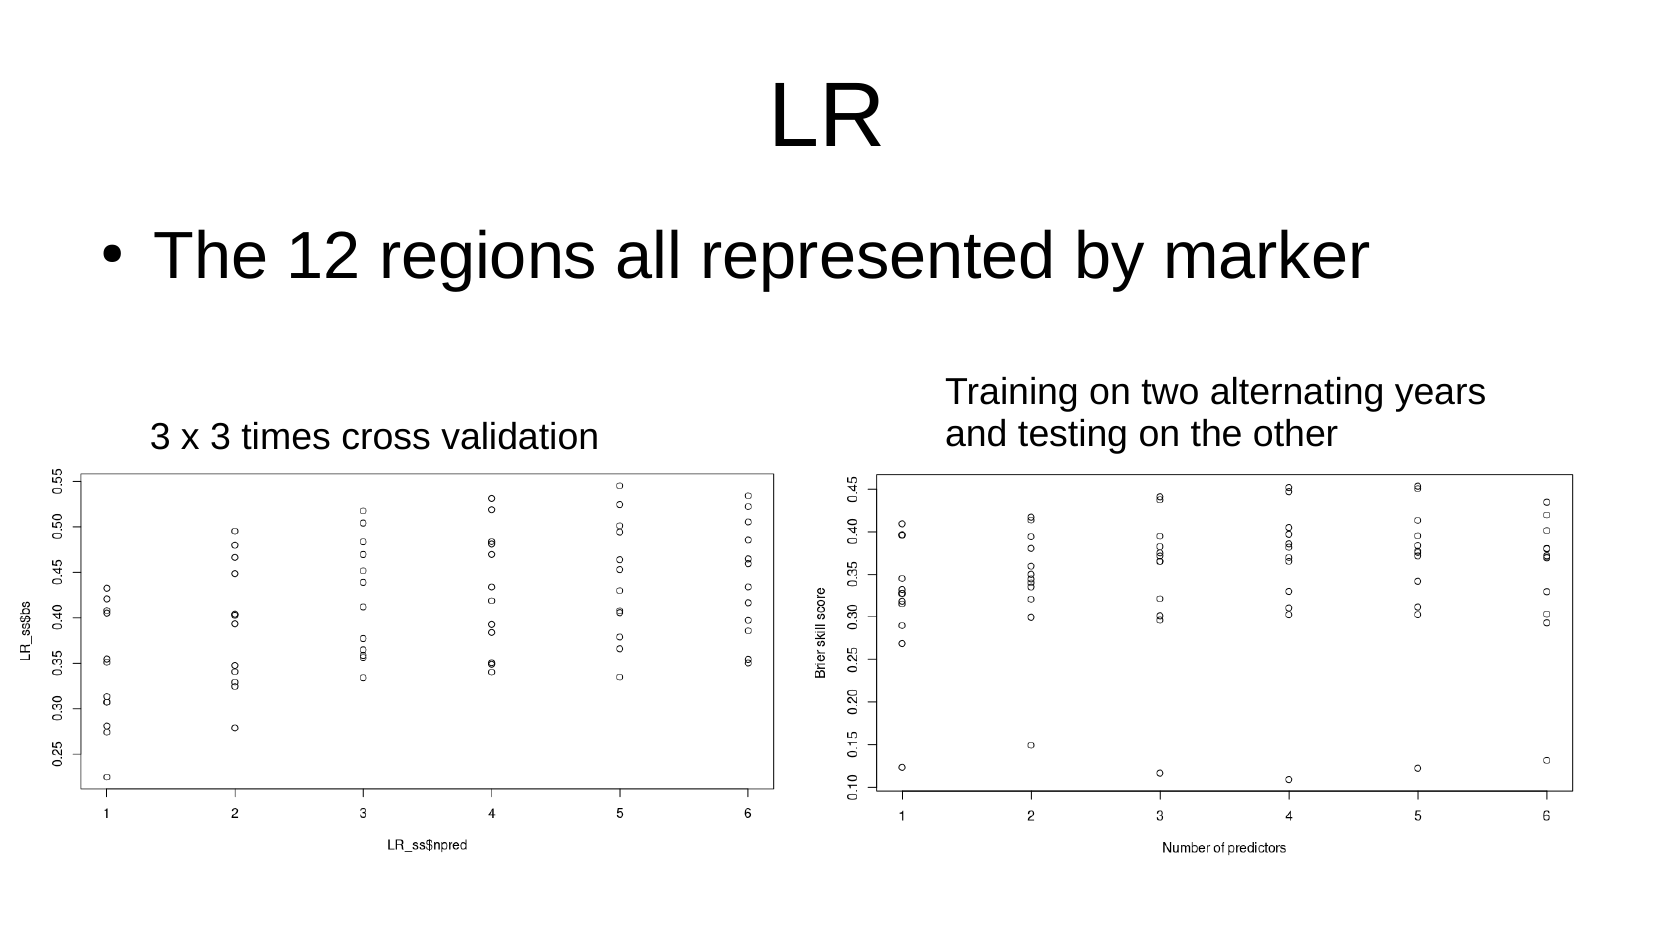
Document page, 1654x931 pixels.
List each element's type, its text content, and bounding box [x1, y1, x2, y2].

text_box Training on two alternating years and testing on the other [930, 363, 1654, 496]
picture [810, 408, 1606, 873]
text_box 3 x 3 times cross validation [135, 408, 615, 466]
list The 12 regions all represented by marker [82, 217, 1571, 758]
title LR [82, 37, 1571, 193]
picture [15, 408, 807, 871]
